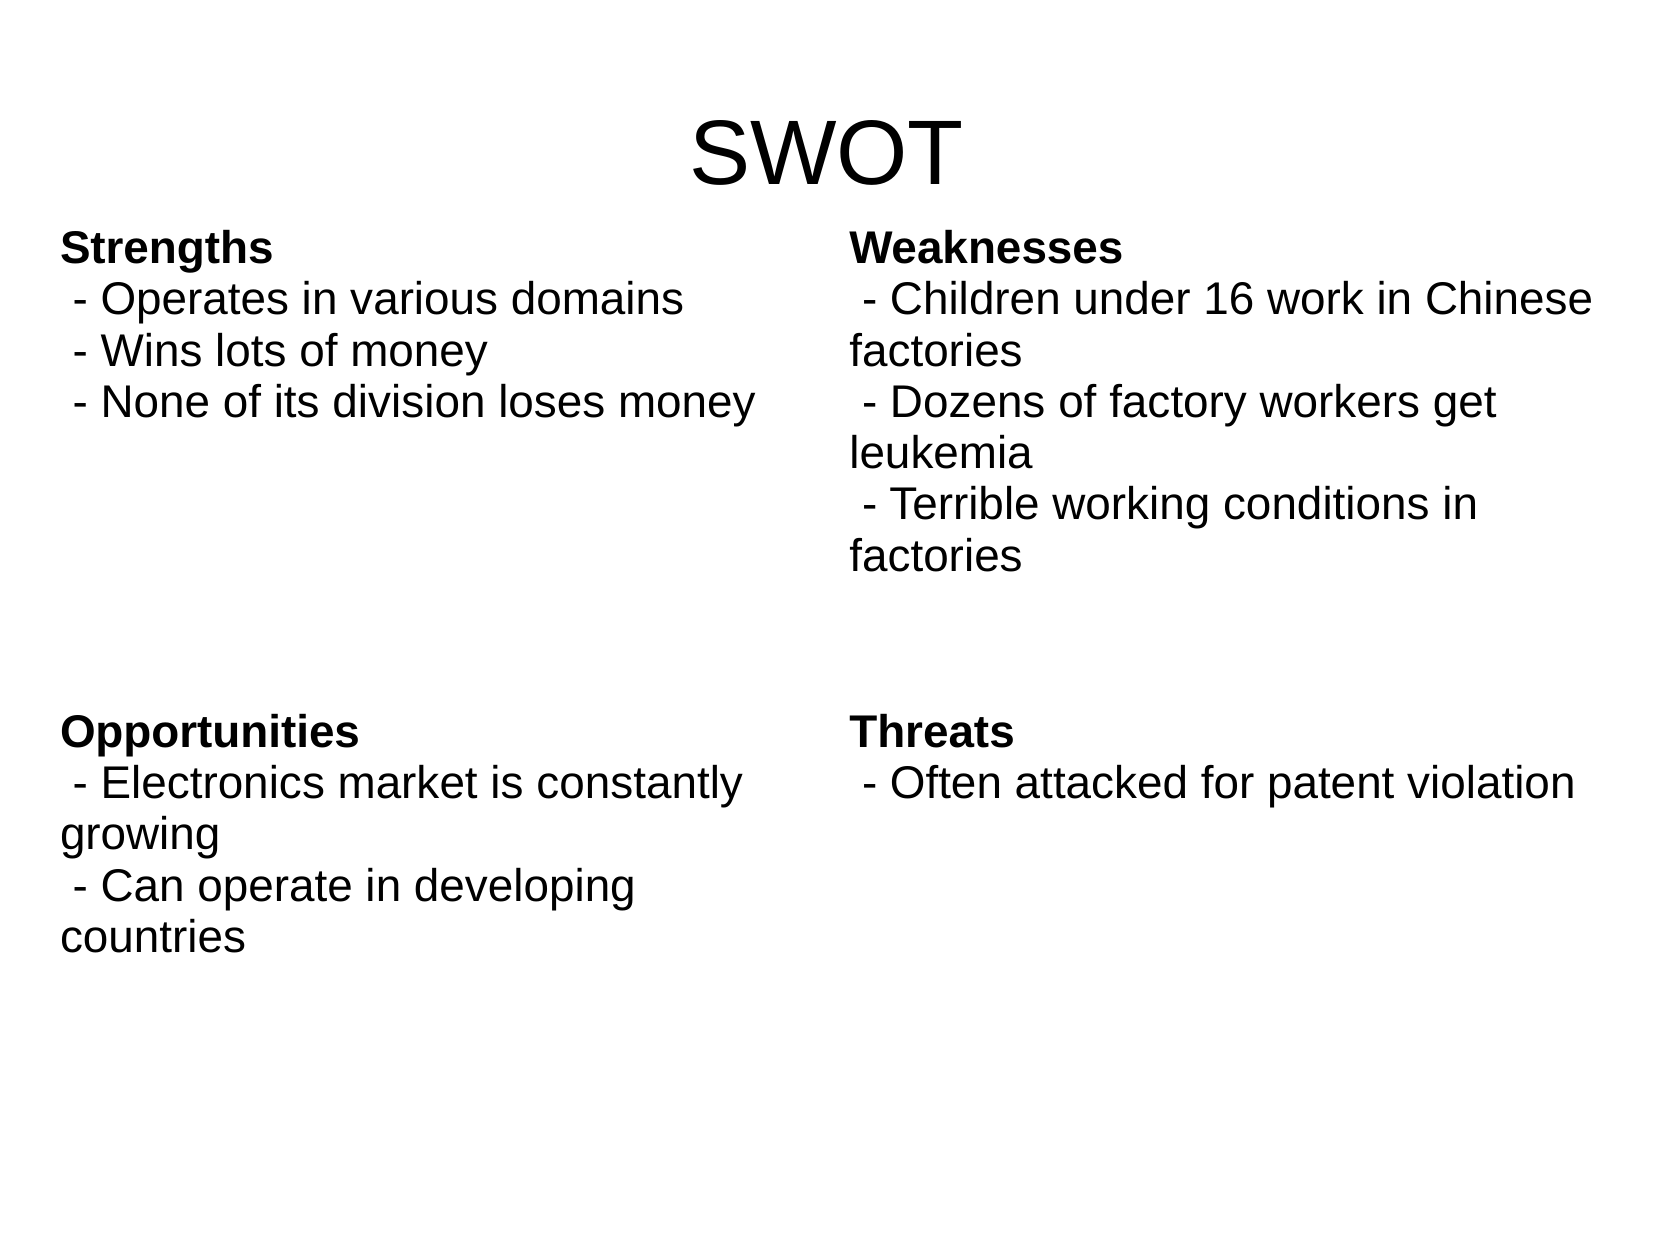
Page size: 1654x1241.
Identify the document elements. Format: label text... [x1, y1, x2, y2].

table_header Strengths - Operates in various domains - Wins lots of money - None of its division loses money [46, 215, 834, 698]
table_header Weaknesses - Children under 16 work in Chinese factories - Dozens of factory workers get leukemia - Terrible working conditions in factories [835, 215, 1624, 698]
title SWOT [82, 56, 1571, 214]
table_cell Threats - Often attacked for patent violation [835, 699, 1624, 1182]
table_cell Opportunities - Electronics market is constantly growing - Can operate in developing countries [46, 699, 834, 1182]
